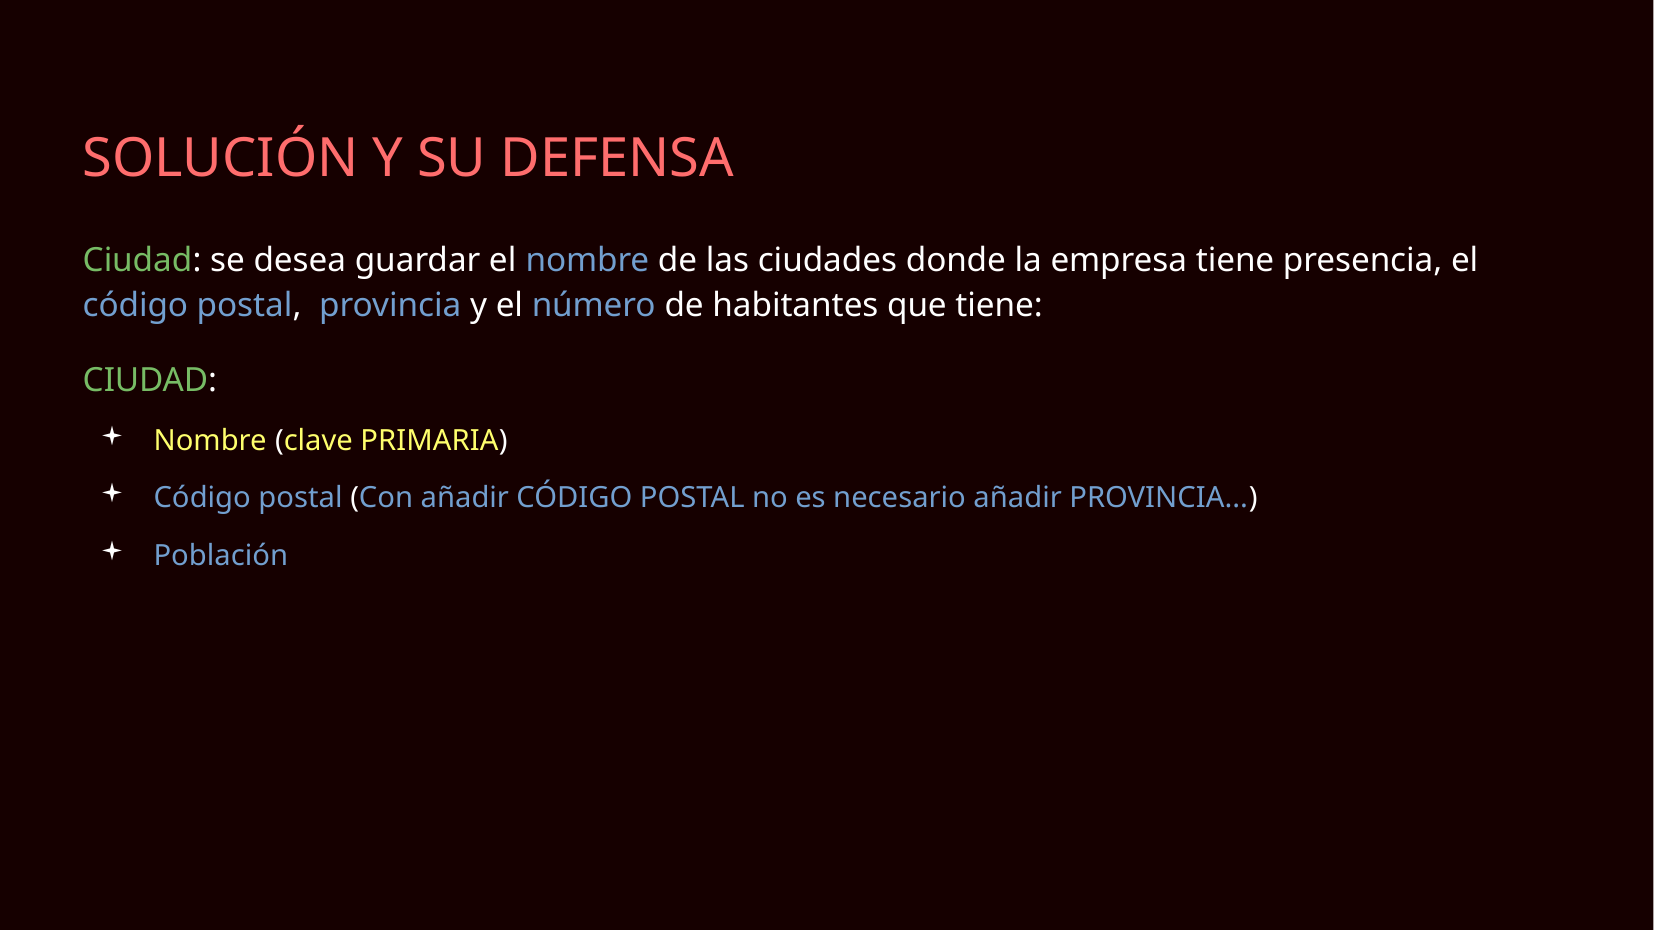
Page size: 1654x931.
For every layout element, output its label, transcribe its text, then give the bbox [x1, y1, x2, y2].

list Ciudad: se desea guardar el nombre de las ciudades donde la empresa tiene presencia, el código postal, provincia y el número de habitantes que tiene: CIUDAD: Nombre (clave PRIMARIA) Código postal (Con añadir CÓDIGO POSTAL no es necesario añadir PROVINCIA...) Población [82, 236, 1571, 857]
title SOLUCIÓN Y SU DEFENSA [82, 37, 1571, 193]
